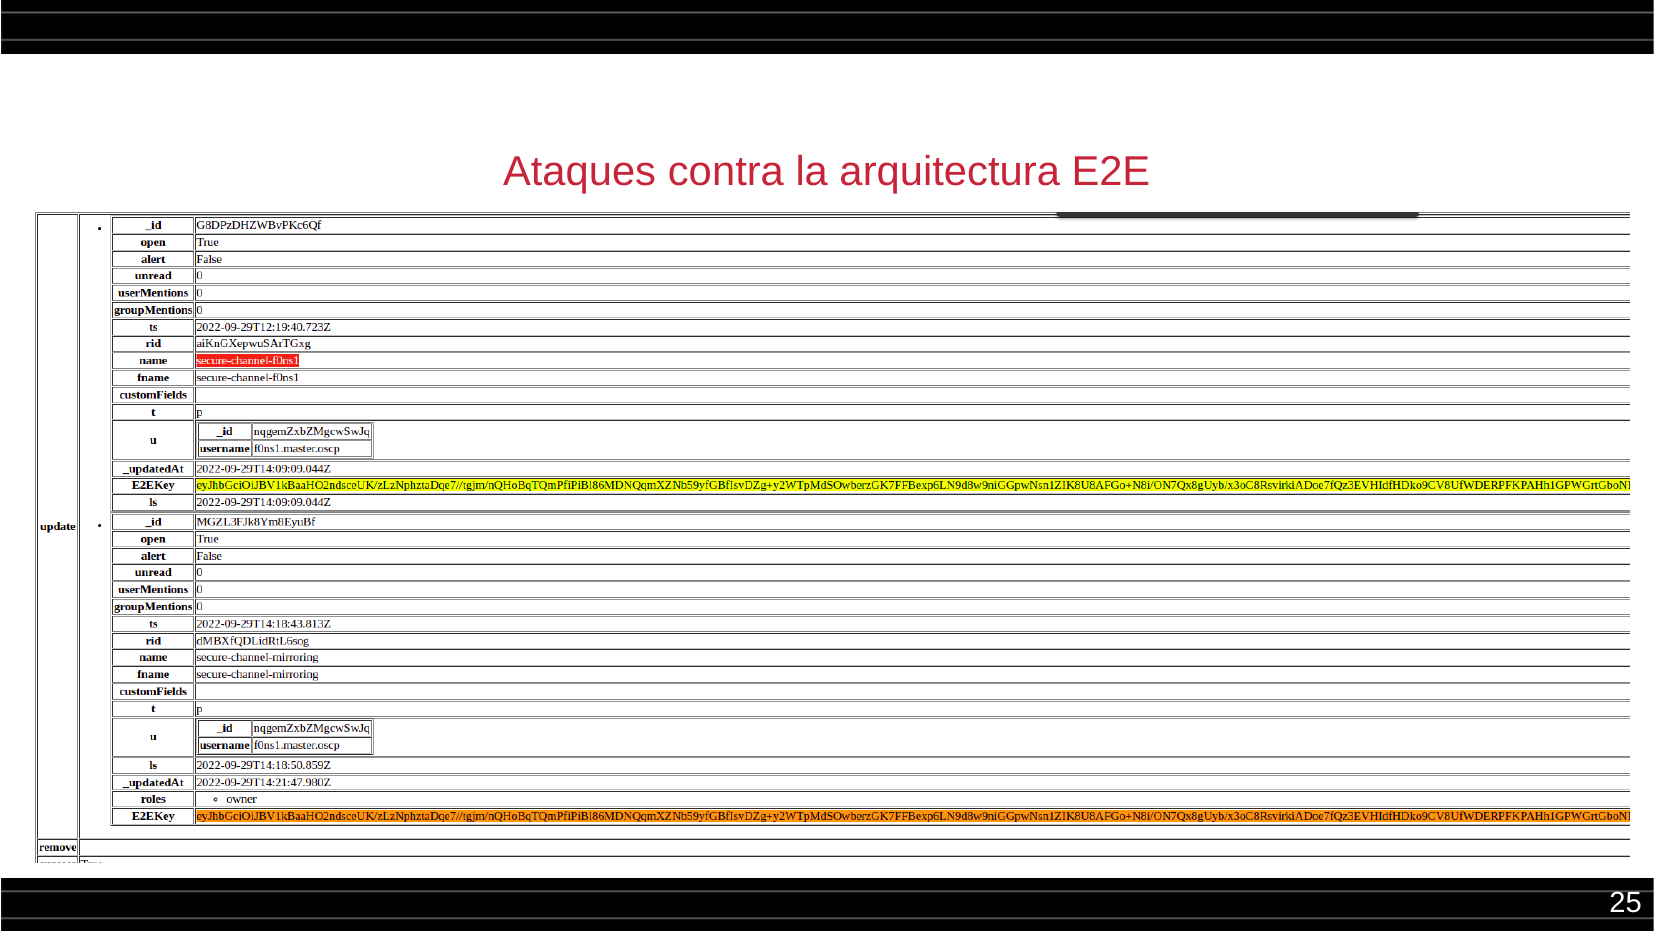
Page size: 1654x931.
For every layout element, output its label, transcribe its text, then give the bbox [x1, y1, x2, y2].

picture [1, 0, 1654, 54]
picture [35, 212, 1630, 863]
picture [1, 878, 1654, 931]
title Ataques contra la arquitectura E2E [82, 92, 1571, 212]
